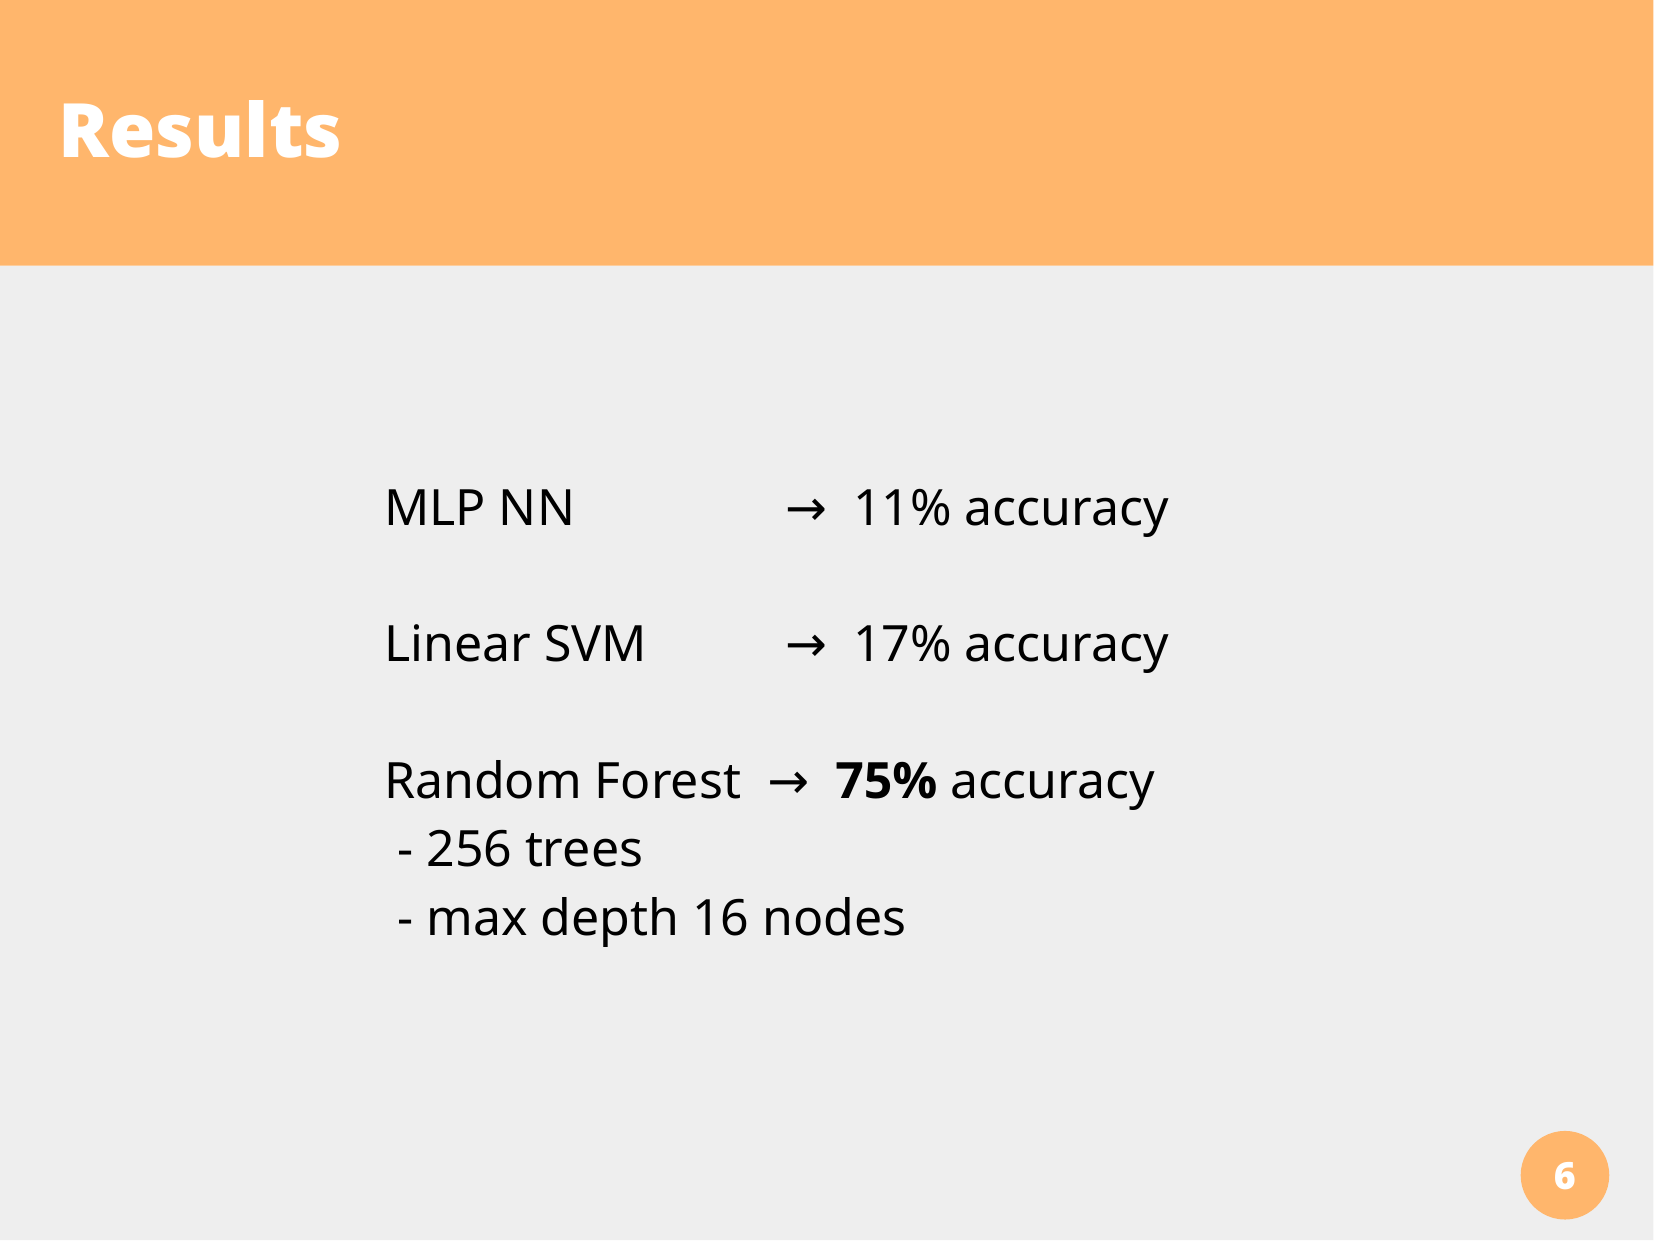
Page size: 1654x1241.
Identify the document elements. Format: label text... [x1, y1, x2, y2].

text_box MLP NN → 11% accuracy Linear SVM → 17% accuracy Random Forest → 75% accuracy - 256 trees - max depth 16 nodes [369, 464, 1284, 1062]
title Results [59, 49, 1595, 207]
